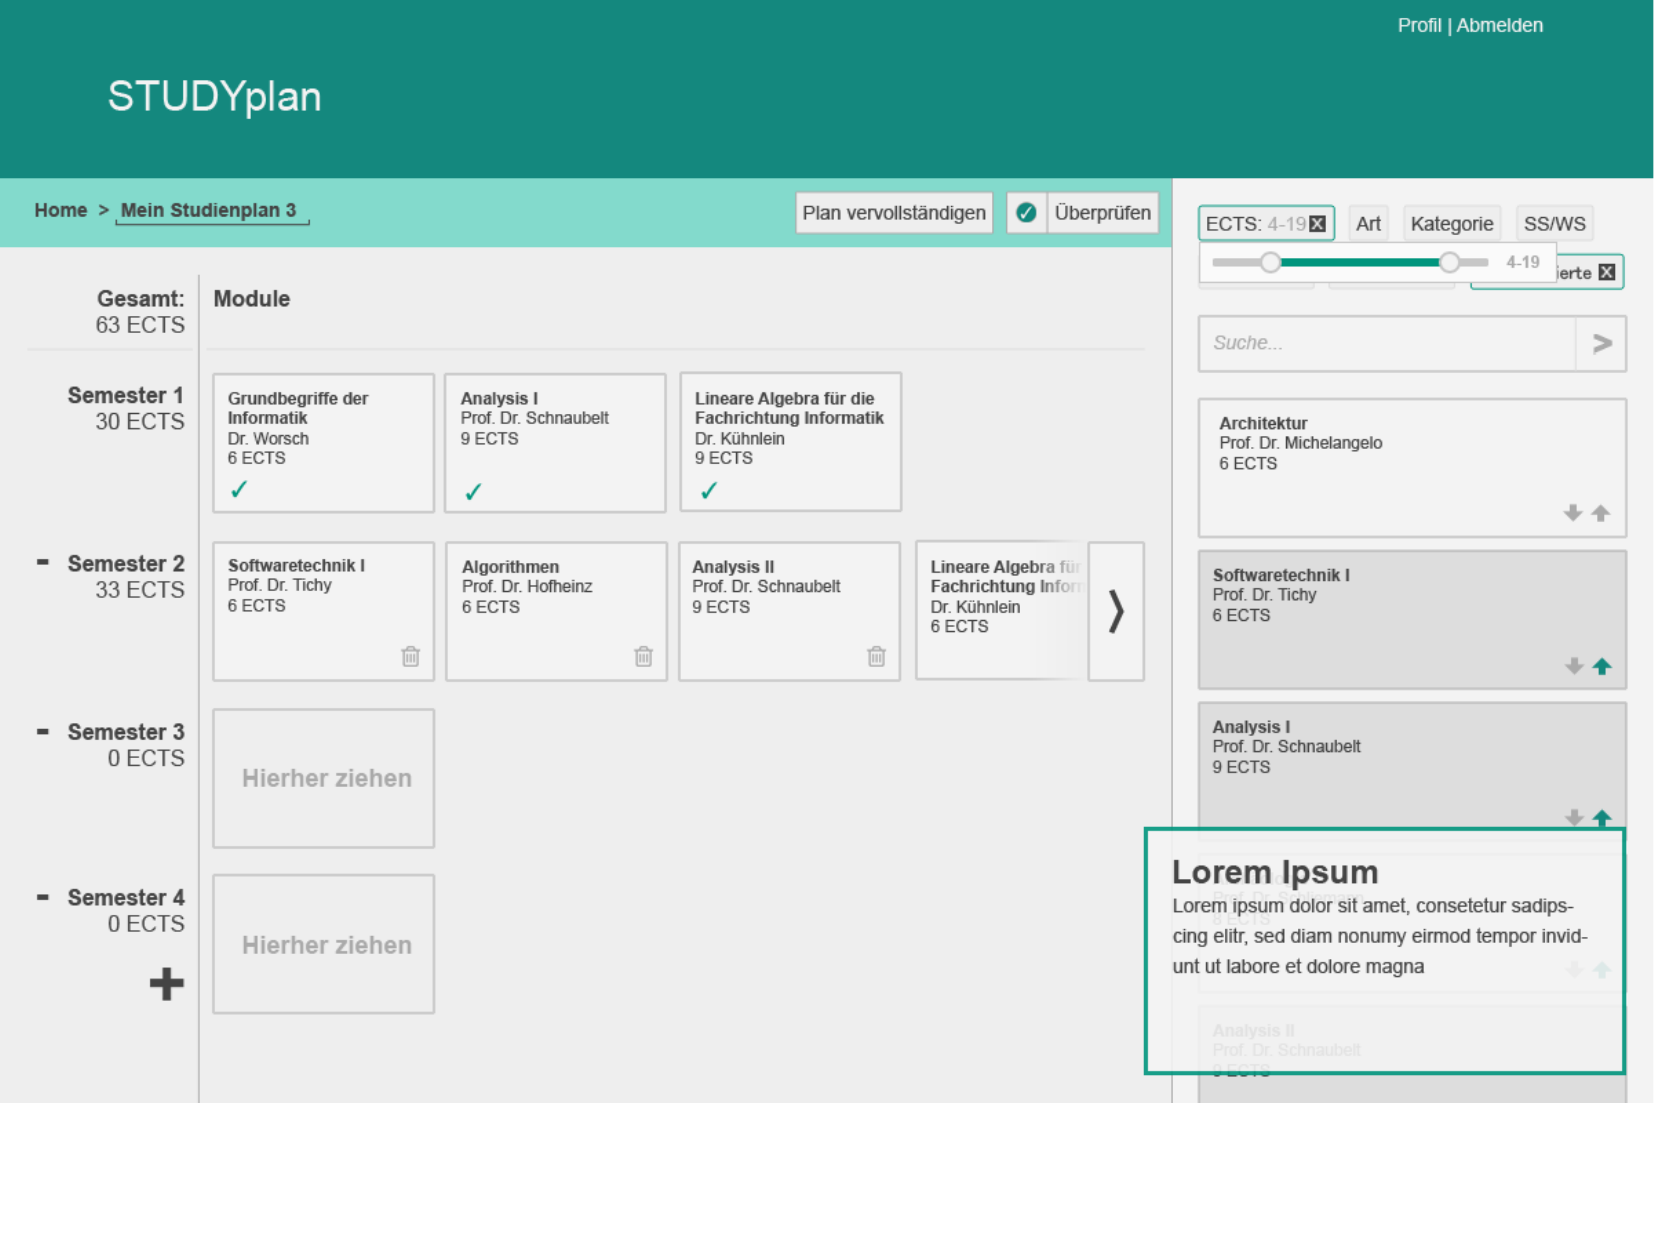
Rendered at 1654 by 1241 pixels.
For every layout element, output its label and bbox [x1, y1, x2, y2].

picture [0, 0, 1654, 1103]
